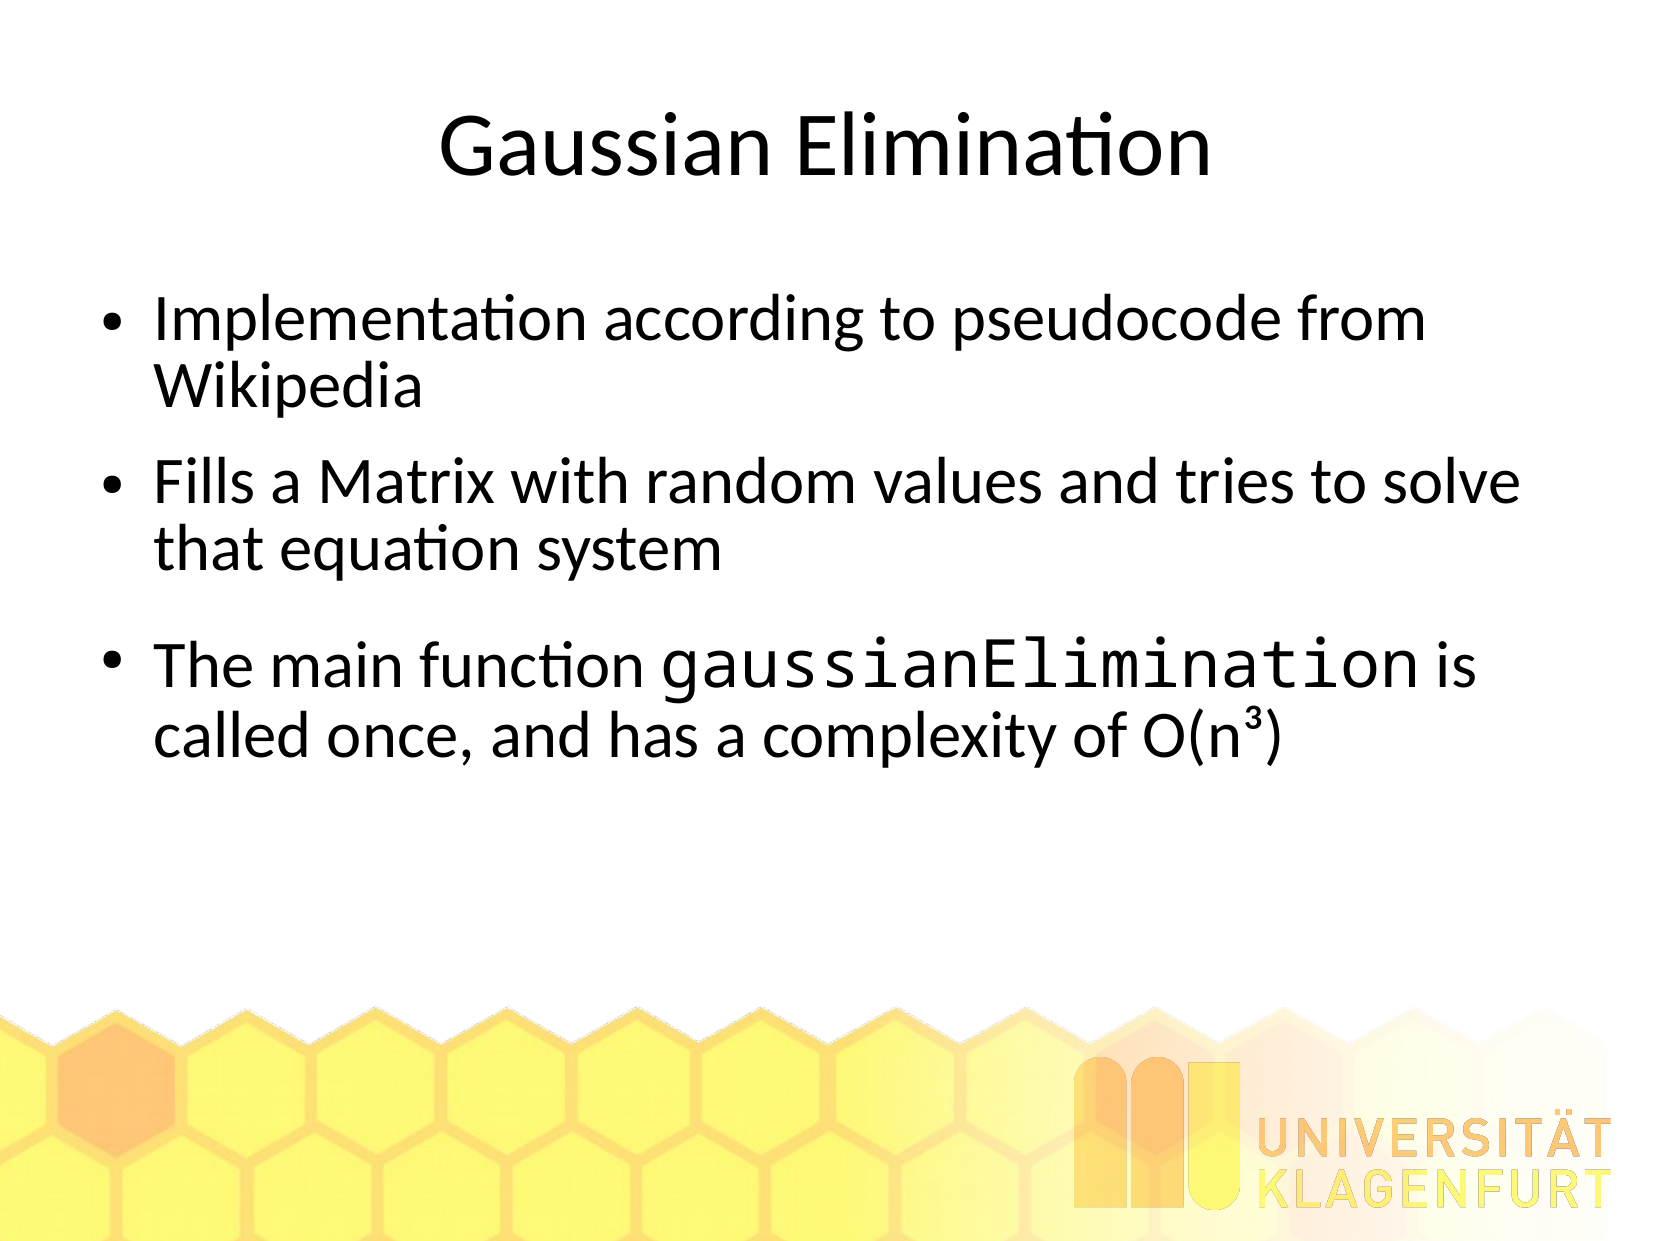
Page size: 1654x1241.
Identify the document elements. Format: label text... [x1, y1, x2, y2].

picture [0, 1003, 1611, 1241]
title Gaussian Elimination [82, 49, 1571, 257]
list Implementation according to pseudocode from Wikipedia Fills a Matrix with random values and tries to solve that equation system The main function gaussianElimination is called once, and has a complexity of O(n³) [82, 290, 1571, 1010]
